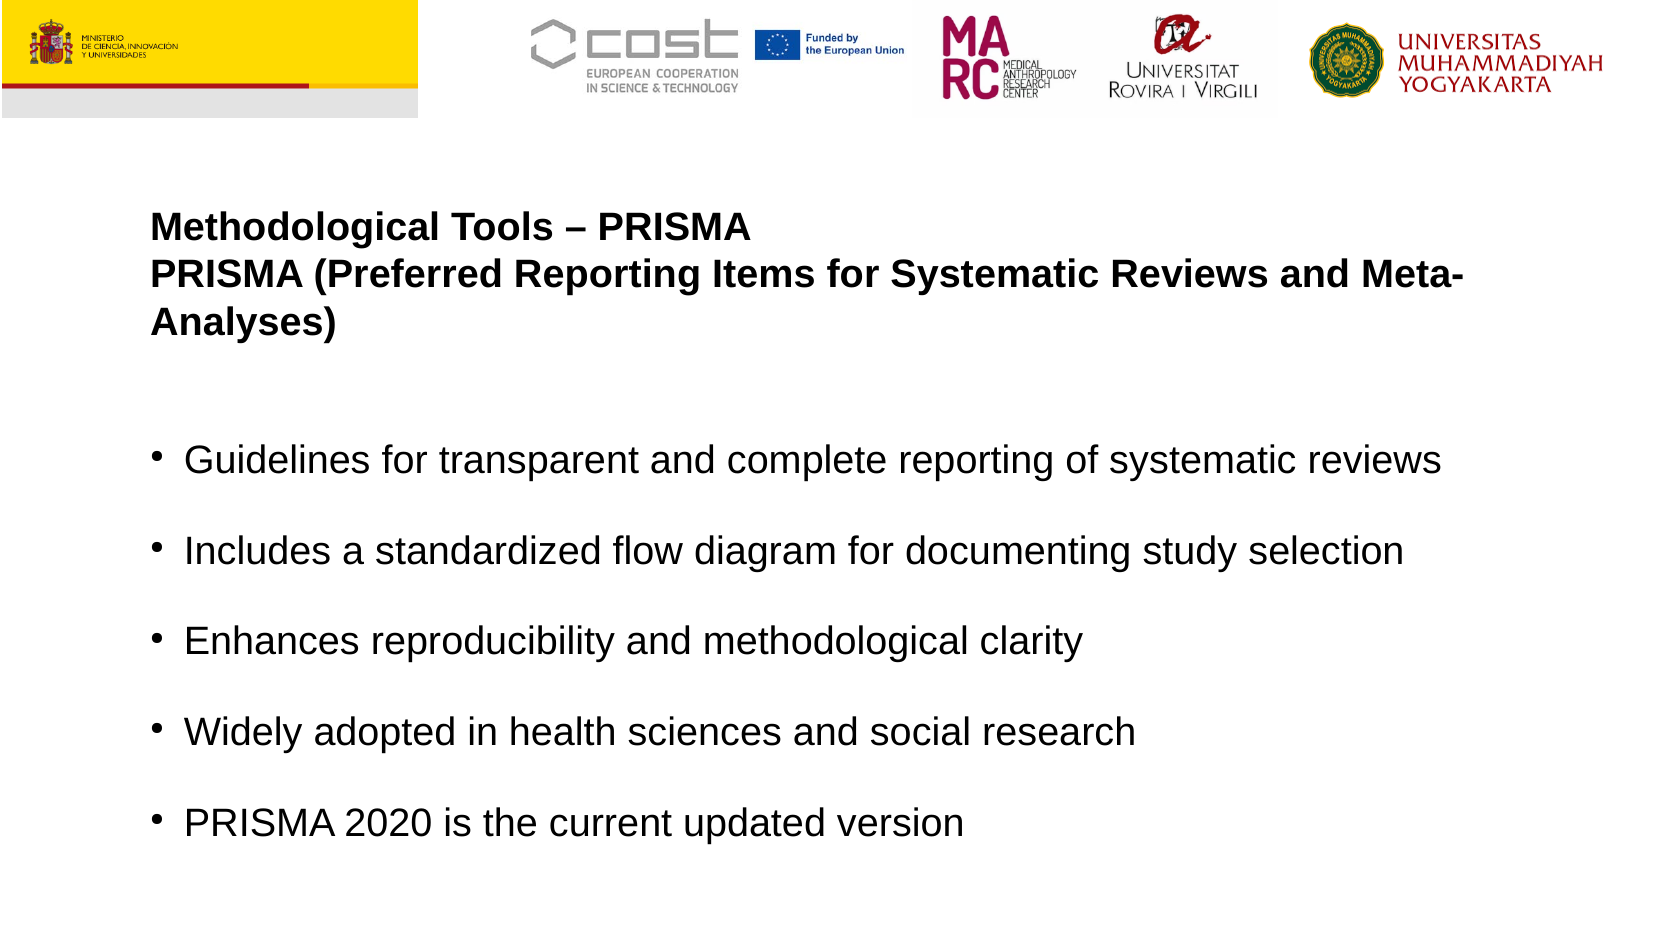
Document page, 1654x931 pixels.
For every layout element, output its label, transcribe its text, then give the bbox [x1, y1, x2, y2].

text_box Methodological Tools – PRISMA PRISMA (Preferred Reporting Items for Systematic Reviews and Meta-Analyses) Guidelines for transparent and complete reporting of systematic reviews Includes a standardized flow diagram for documenting study selection Enhances reproducibility and methodological clarity Widely adopted in health sciences and social research PRISMA 2020 is the current updated version [82, 200, 1552, 845]
picture [1302, 14, 1613, 112]
picture [2, 0, 1278, 119]
